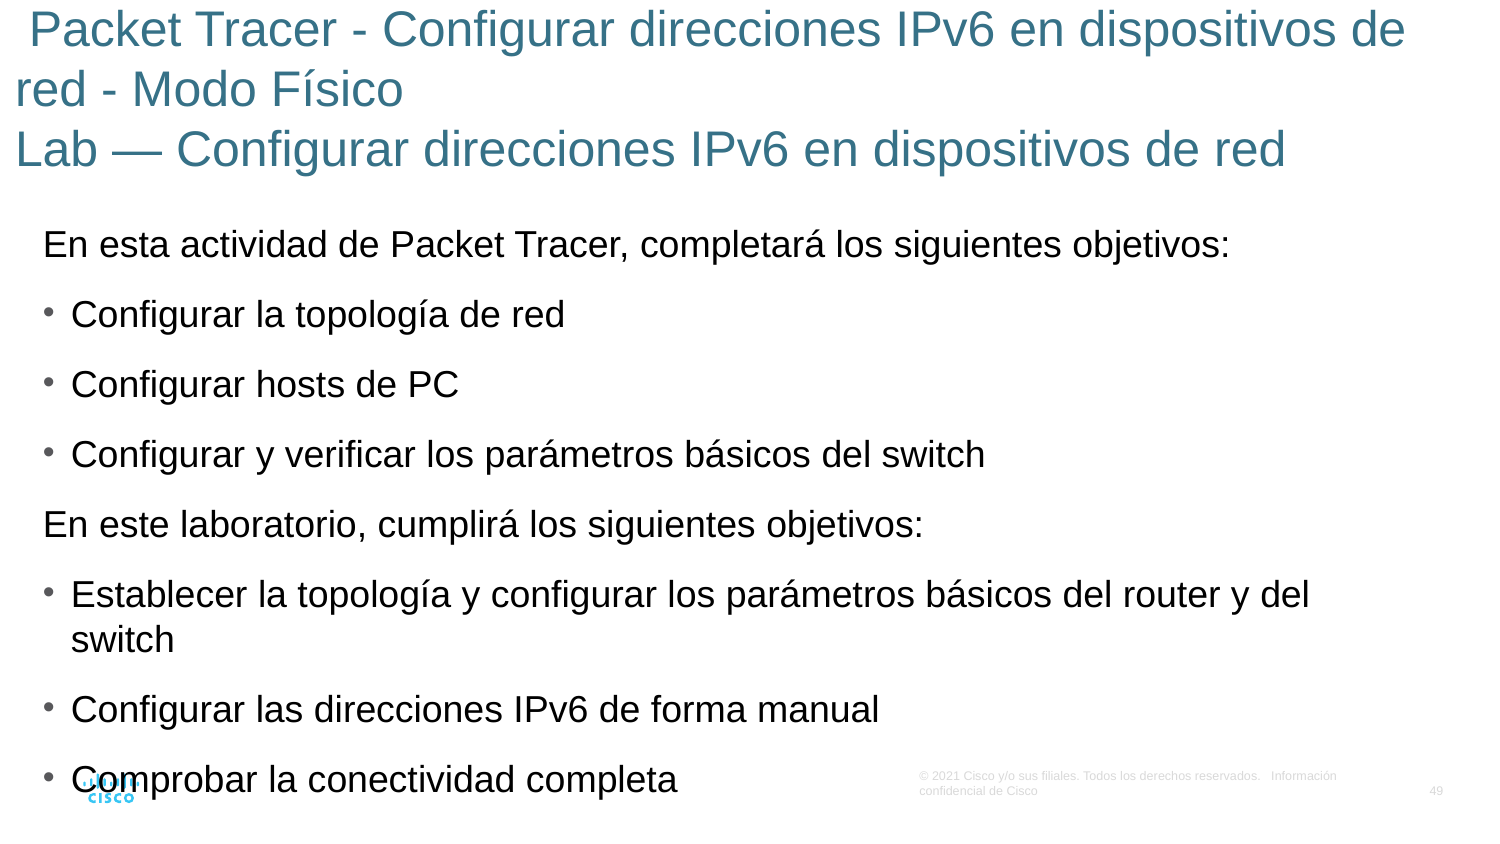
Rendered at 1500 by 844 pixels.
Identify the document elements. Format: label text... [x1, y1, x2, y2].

title Práctica de Módulo y Quiz Packet Tracer - Configurar direcciones IPv6 en dispositivos de red - Modo Físico Lab — Configurar direcciones IPv6 en dispositivos de red [0, 0, 1500, 133]
list En esta actividad de Packet Tracer, completará los siguientes objetivos: Configurar la topología de red Configurar hosts de PC Configurar y verificar los parámetros básicos del switch En este laboratorio, cumplirá los siguientes objetivos: Establecer la topología y configurar los parámetros básicos del router y del switch Configurar las direcciones IPv6 de forma manual Comprobar la conectividad completa [27, 212, 1447, 790]
